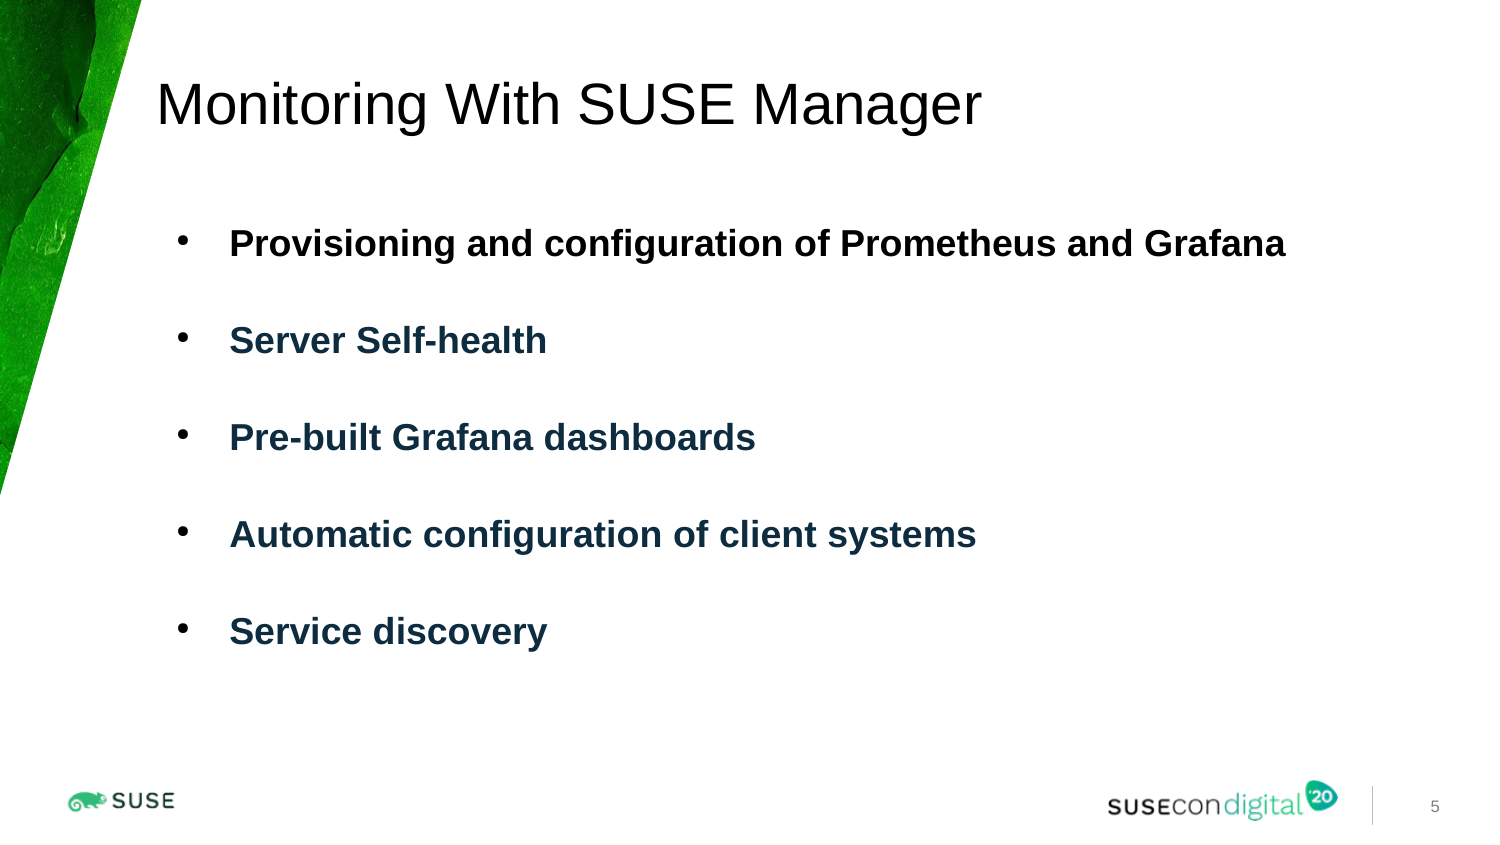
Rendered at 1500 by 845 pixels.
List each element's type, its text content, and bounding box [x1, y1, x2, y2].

picture [0, 0, 141, 492]
list Provisioning and configuration of Prometheus and Grafana Server Self-health Pre-built Grafana dashboards Automatic configuration of client systems Service discovery [143, 188, 1453, 756]
title Monitoring With SUSE Manager [141, 66, 1453, 151]
picture [53, 777, 189, 824]
picture [1108, 780, 1338, 821]
